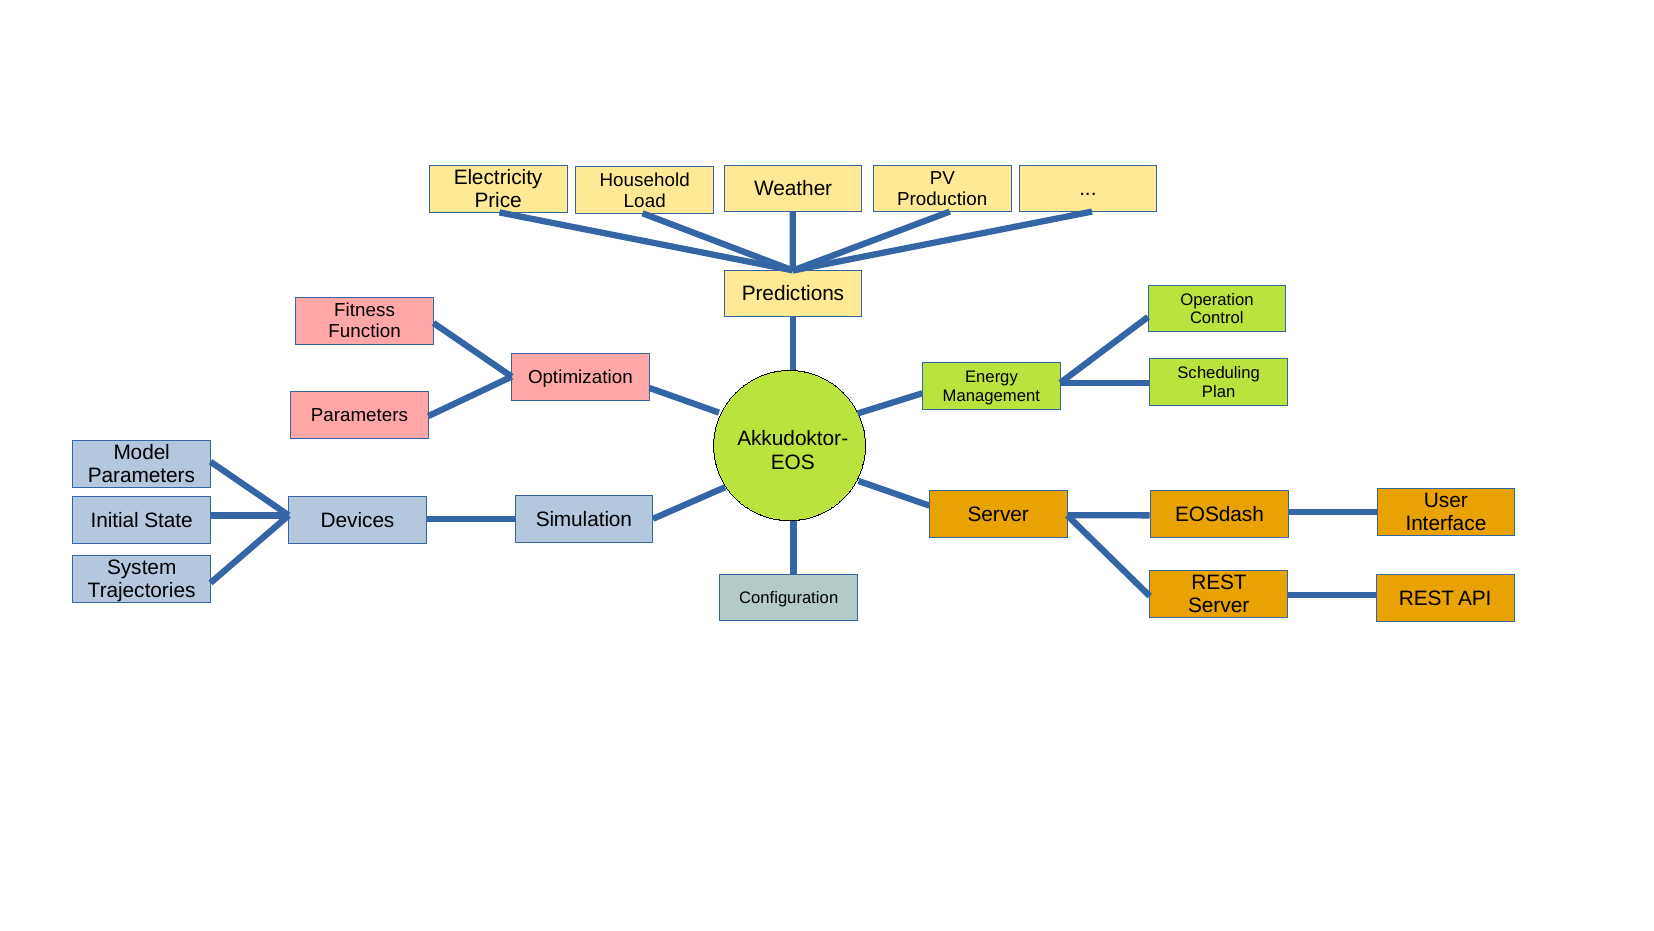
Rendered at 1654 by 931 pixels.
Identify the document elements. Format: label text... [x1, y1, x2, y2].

text_box Model Parameters [72, 440, 211, 488]
text_box Fitness Function [295, 297, 434, 345]
text_box EOSdash [1150, 490, 1289, 538]
text_box REST Server [1149, 570, 1288, 618]
text_box Electricity Price [429, 165, 568, 213]
text_box Optimization [511, 353, 650, 401]
text_box Configuration [719, 574, 858, 621]
text_box Parameters [290, 391, 429, 439]
text_box [713, 370, 861, 480]
text_box Initial State [72, 496, 211, 544]
text_box REST API [1376, 574, 1515, 622]
text_box Akkudoktor- EOS [722, 419, 866, 482]
text_box Energy Management [922, 362, 1061, 410]
text_box [723, 482, 856, 521]
text_box System Trajectories [72, 555, 211, 603]
text_box Operation Control [1148, 285, 1286, 332]
text_box Scheduling Plan [1149, 358, 1288, 406]
text_box ... [1019, 165, 1157, 212]
text_box Household Load [575, 166, 714, 214]
text_box User Interface [1377, 488, 1515, 536]
text_box Predictions [724, 270, 862, 317]
text_box Simulation [515, 495, 653, 543]
text_box Weather [724, 165, 862, 212]
text_box PV Production [873, 165, 1012, 212]
text_box Server [929, 490, 1068, 538]
text_box Devices [288, 496, 427, 544]
